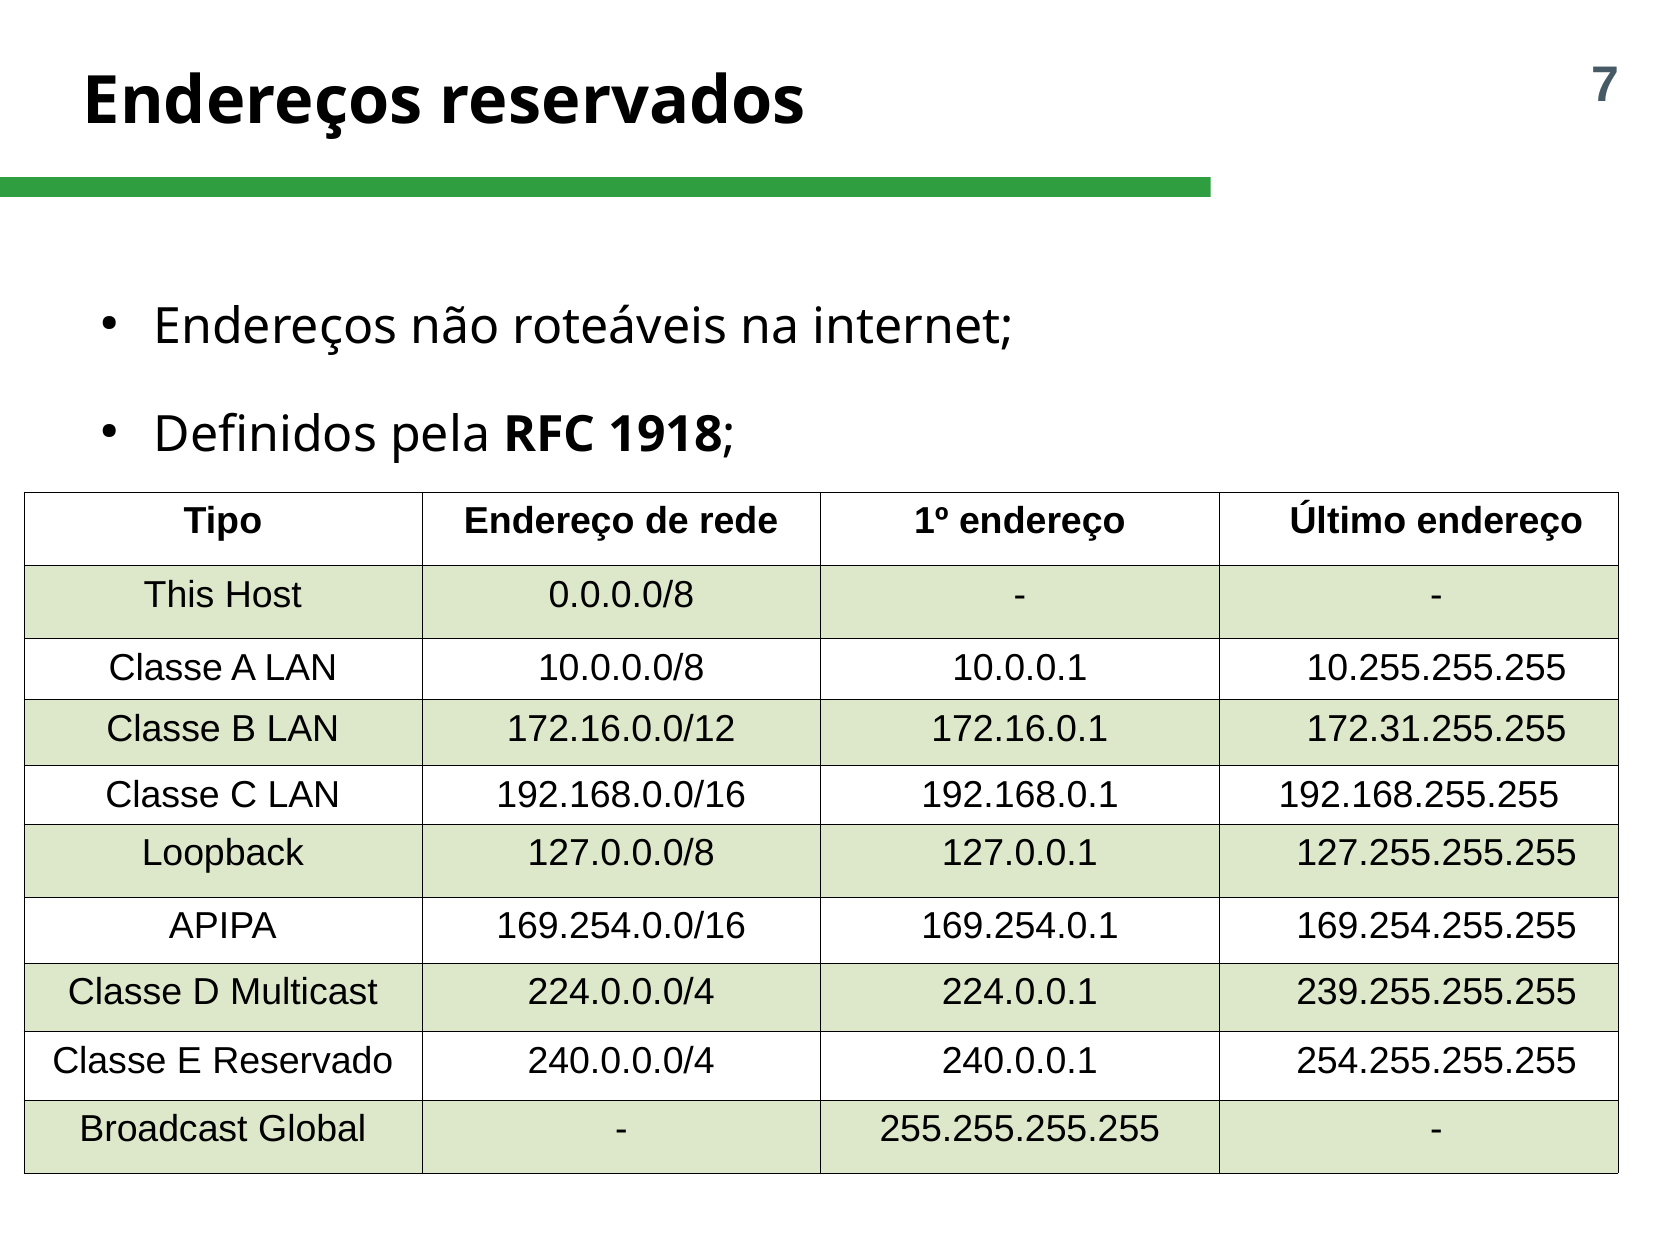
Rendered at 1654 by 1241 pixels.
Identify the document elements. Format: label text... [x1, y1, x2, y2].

table_cell 172.31.255.255 [1220, 700, 1618, 765]
table_cell This Host [25, 566, 422, 638]
table_cell 0.0.0.0/8 [423, 566, 820, 638]
table_cell 172.16.0.1 [821, 700, 1219, 765]
table_header 1º endereço [821, 493, 1219, 565]
list Endereços não roteáveis na internet; Definidos pela RFC 1918; [82, 290, 1571, 492]
table_cell 10.0.0.1 [821, 639, 1219, 699]
table_cell 10.0.0.0/8 [423, 639, 820, 699]
table_cell Classe B LAN [25, 700, 422, 765]
table_cell 127.255.255.255 [1220, 825, 1618, 897]
title Endereços reservados [82, 0, 1152, 202]
table_cell Classe D Multicast [25, 964, 422, 1031]
table_cell 192.168.255.255 [1220, 766, 1618, 824]
table_header Tipo [25, 493, 422, 565]
table_cell 192.168.0.1 [821, 766, 1219, 824]
table_cell Loopback [25, 825, 422, 897]
table_header Endereço de rede [423, 493, 820, 565]
table_header Último endereço [1220, 493, 1618, 565]
table_cell 192.168.0.0/16 [423, 766, 820, 824]
table_cell 240.0.0.0/4 [423, 1032, 820, 1100]
table_cell 10.255.255.255 [1220, 639, 1618, 699]
table_cell 255.255.255.255 [821, 1101, 1219, 1173]
table_cell 224.0.0.0/4 [423, 964, 820, 1031]
list Endereços não roteáveis na internet; Definidos pela RFC 1918; [82, 1174, 1571, 1182]
table_cell Classe E Reservado [25, 1032, 422, 1100]
table_cell APIPA [25, 898, 422, 963]
table_cell - [1220, 1101, 1618, 1173]
table_cell 240.0.0.1 [821, 1032, 1219, 1100]
table_cell 127.0.0.0/8 [423, 825, 820, 897]
table_cell 169.254.0.0/16 [423, 898, 820, 963]
table_cell 224.0.0.1 [821, 964, 1219, 1031]
table_cell 169.254.255.255 [1220, 898, 1618, 963]
table_cell Classe A LAN [25, 639, 422, 699]
table_cell - [423, 1101, 820, 1173]
table_cell Broadcast Global [25, 1101, 422, 1173]
table_cell - [1220, 566, 1618, 638]
table_cell 169.254.0.1 [821, 898, 1219, 963]
table_cell - [821, 566, 1219, 638]
table_cell 254.255.255.255 [1220, 1032, 1618, 1100]
table_cell Classe C LAN [25, 766, 422, 824]
table_cell 239.255.255.255 [1220, 964, 1618, 1031]
table_cell 172.16.0.0/12 [423, 700, 820, 765]
table_cell 127.0.0.1 [821, 825, 1219, 897]
